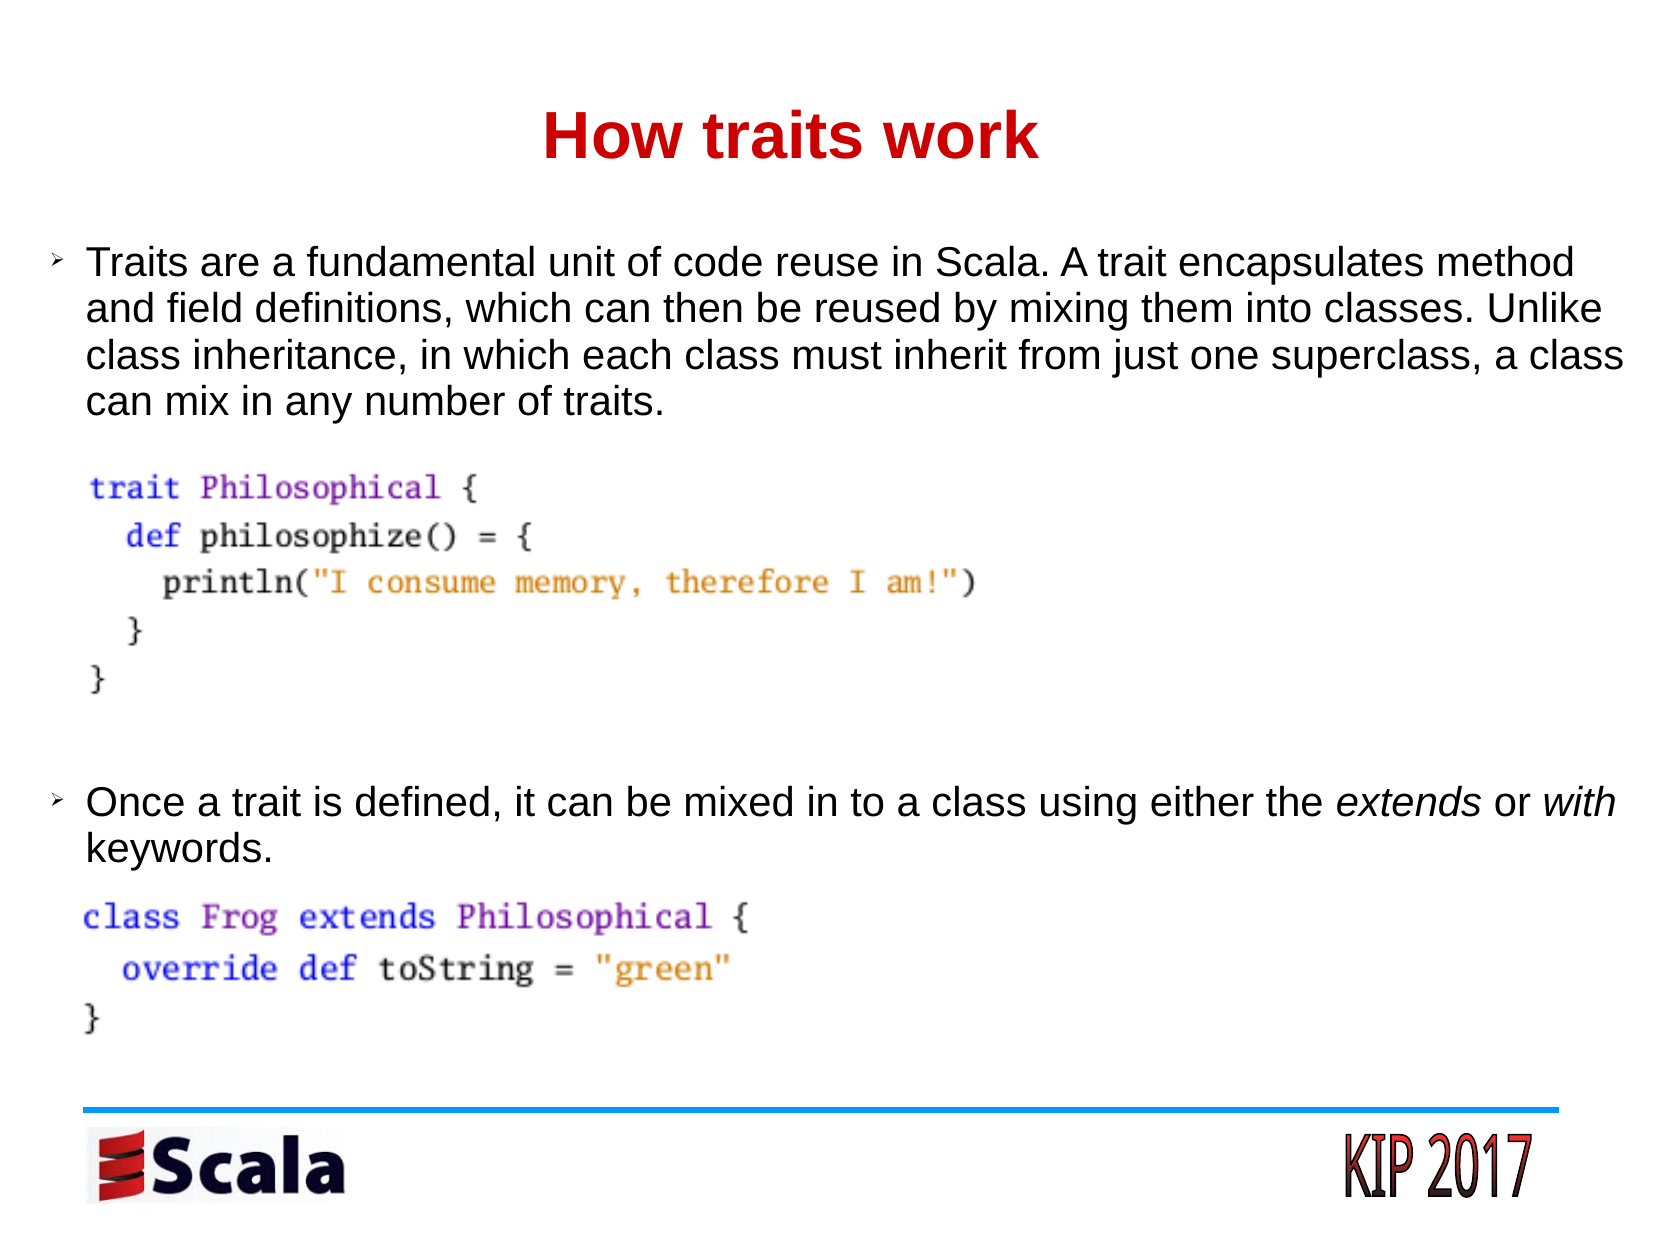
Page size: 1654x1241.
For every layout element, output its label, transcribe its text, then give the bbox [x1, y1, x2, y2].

text_box Traits are a fundamental unit of code reuse in Scala. A trait encapsulates method and field definitions, which can then be reused by mixing them into classes. Unlike class inheritance, in which each class must inherit from just one superclass, a class can mix in any number of traits. Once a trait is defined, it can be mixed in to a class using either the extends or with keywords. [0, 184, 1654, 991]
picture [65, 466, 1057, 703]
title How traits work [47, 70, 1536, 184]
picture [78, 889, 762, 1058]
picture [86, 1127, 359, 1204]
